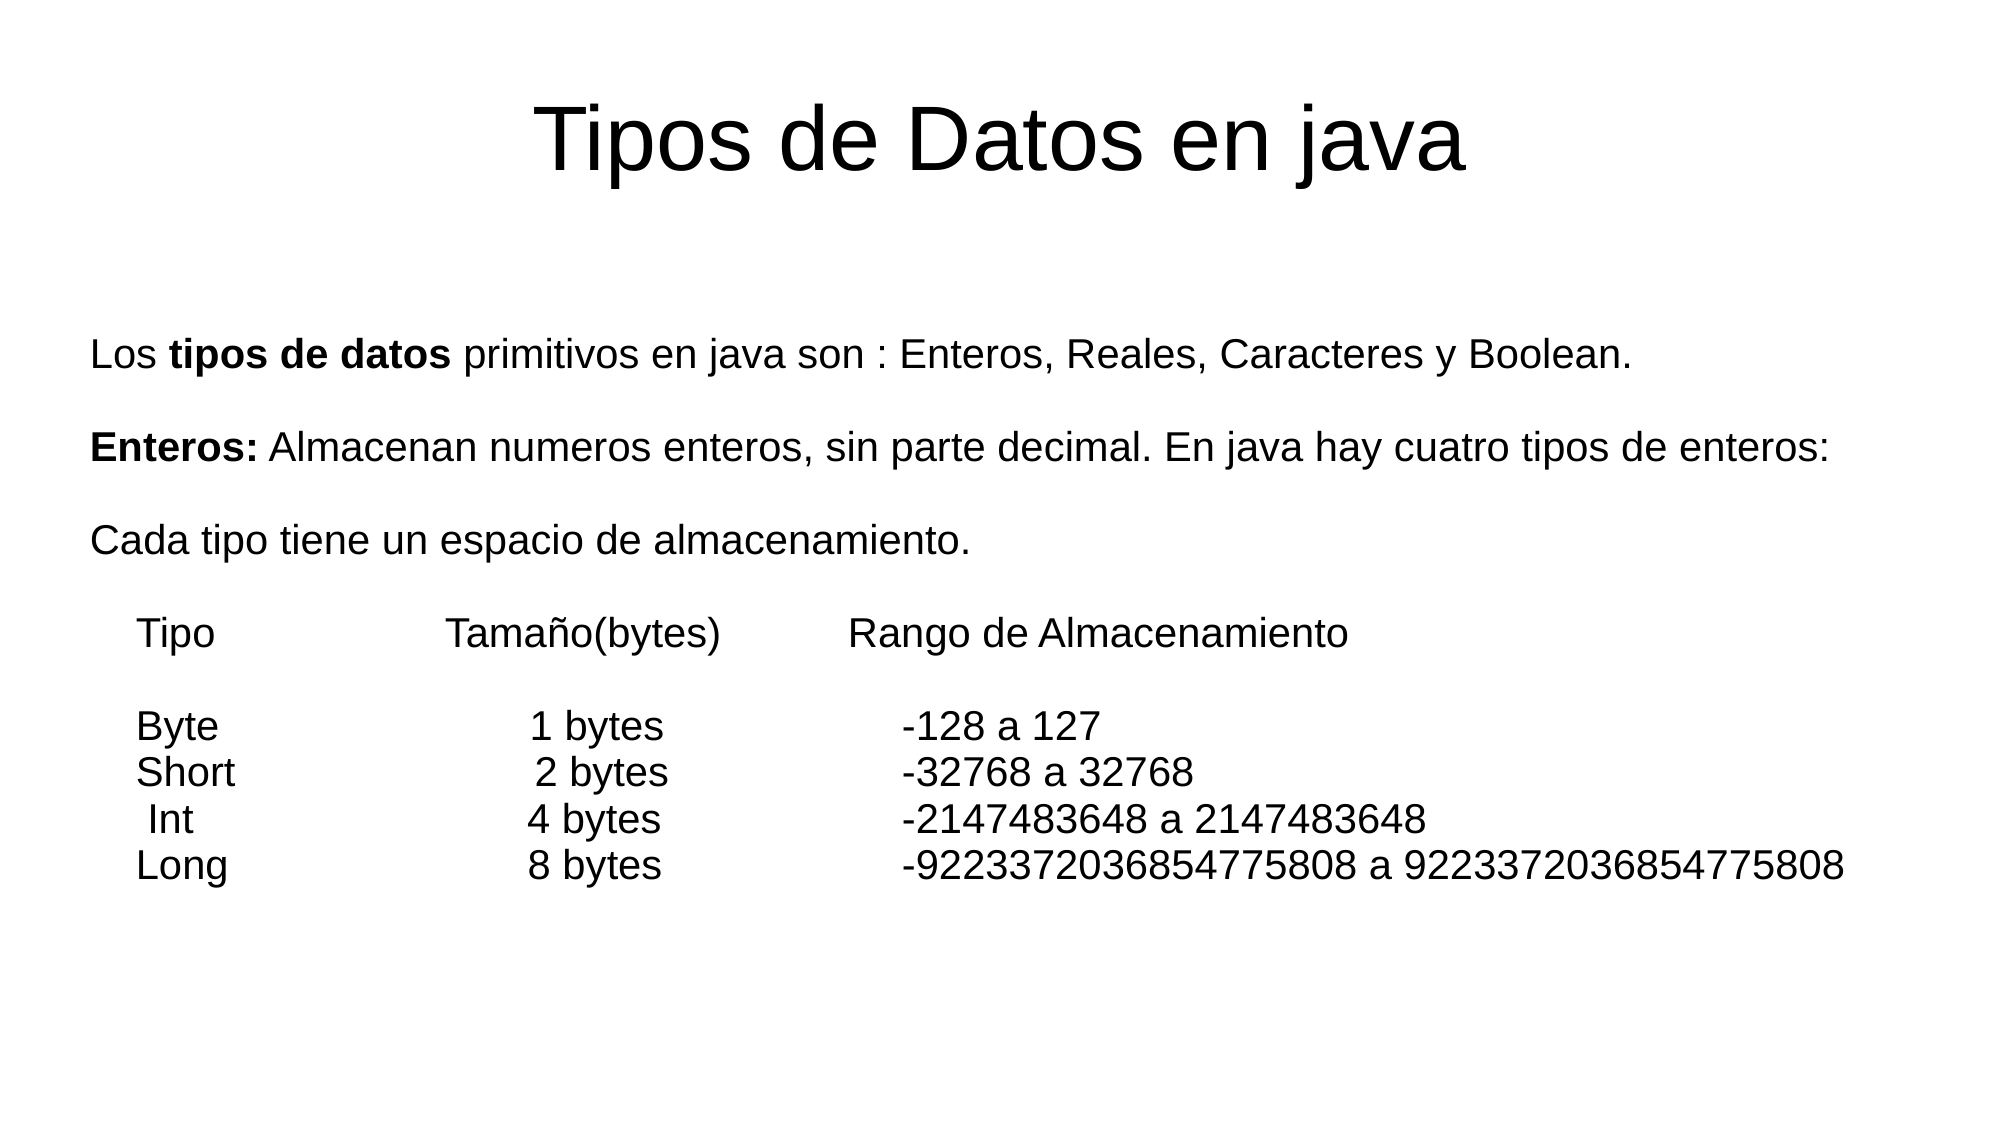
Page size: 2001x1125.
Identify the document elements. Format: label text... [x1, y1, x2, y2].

subtitle Los tipos de datos primitivos en java son : Enteros, Reales, Caracteres y Boolean. Enteros: Almacenan numeros enteros, sin parte decimal. En java hay cuatro tipos de enteros: Cada tipo tiene un espacio de almacenamiento. Tipo Tamaño(bytes) Rango de Almacenamiento Byte 1 bytes -128 a 127 Short 2 bytes -32768 a 32768 Int 4 bytes -2147483648 a 2147483648 Long 8 bytes -9223372036854775808 a 9223372036854775808 [89, 261, 1890, 1004]
title Tipos de Datos en java [99, 44, 1900, 233]
